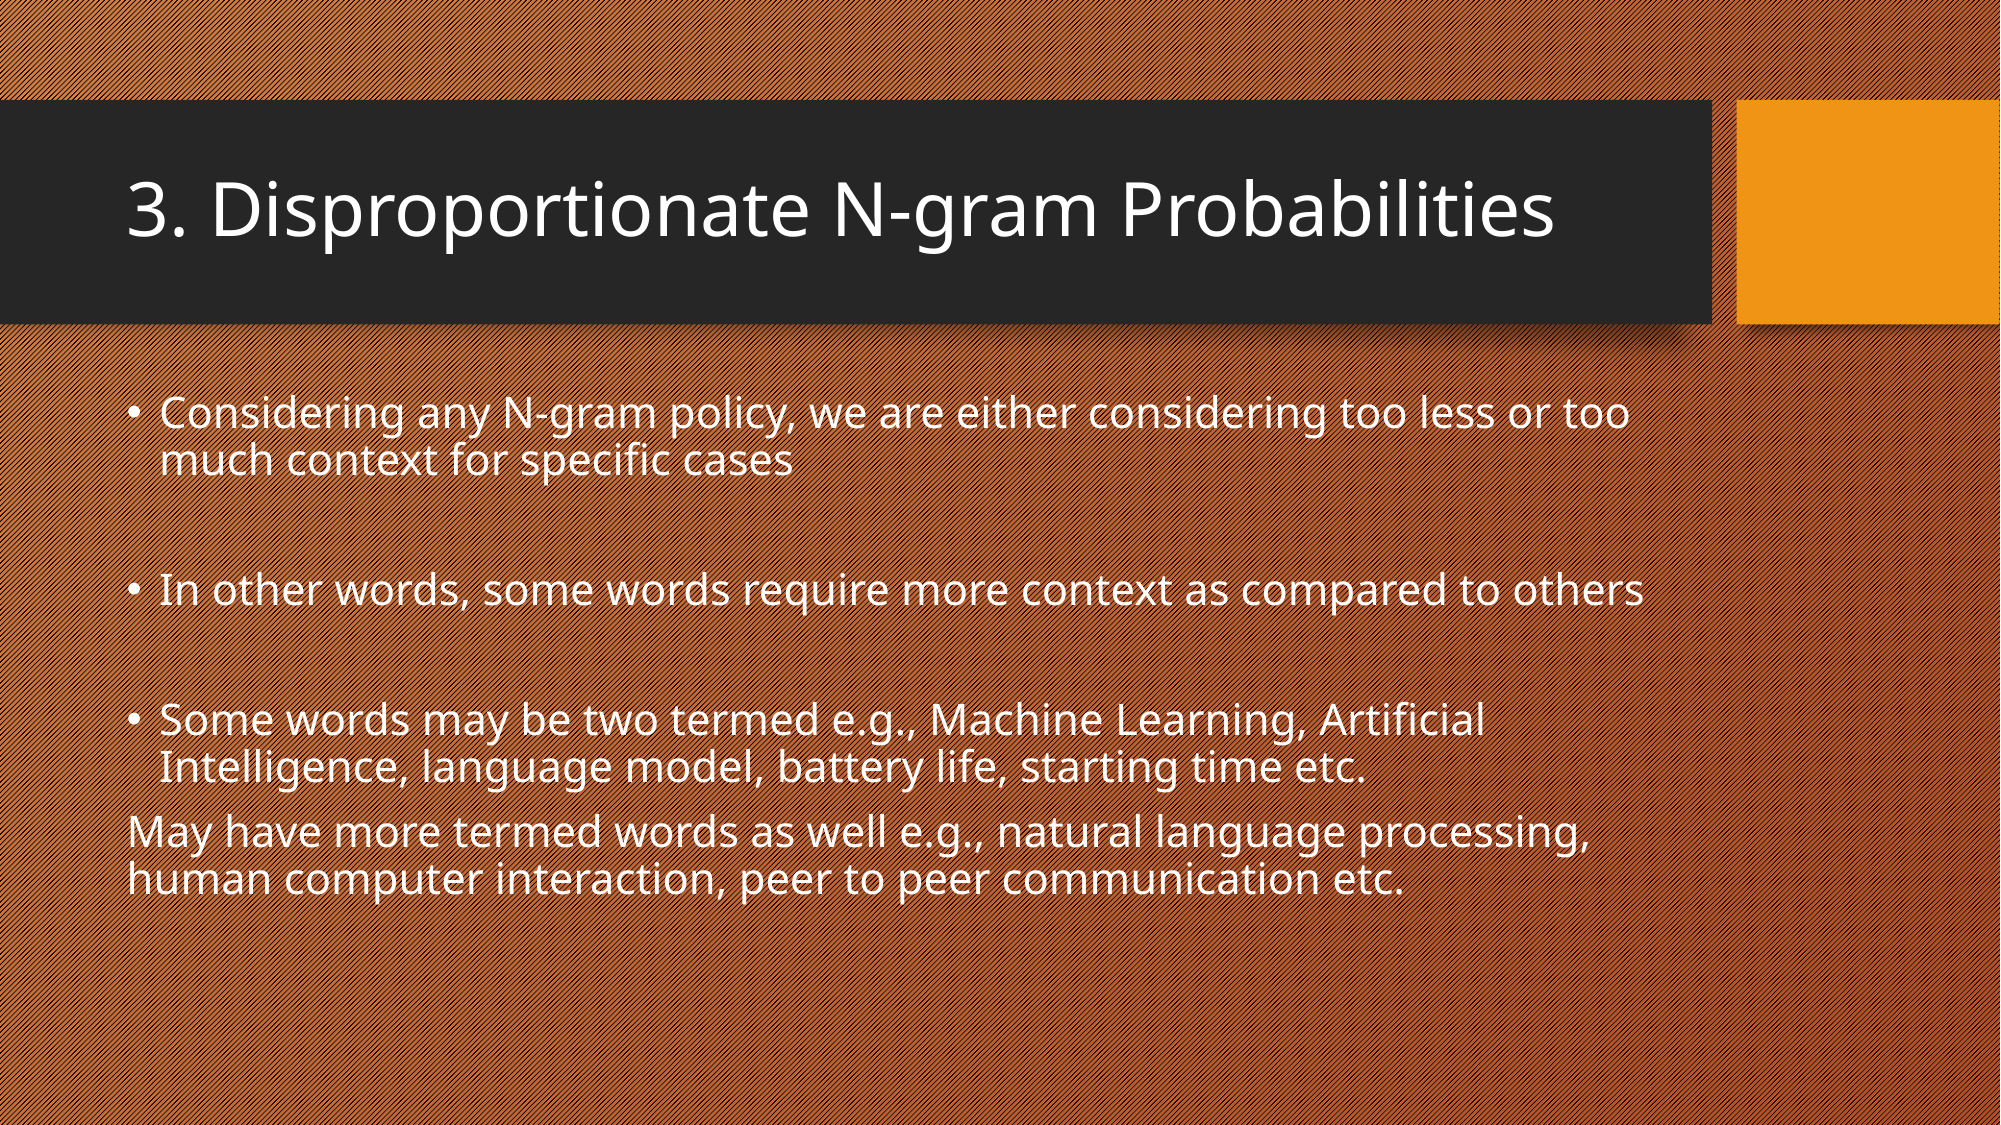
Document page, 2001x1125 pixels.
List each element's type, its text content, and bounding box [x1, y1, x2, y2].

list Considering any N-gram policy, we are either considering too less or too much context for specific cases In other words, some words require more context as compared to others Some words may be two termed e.g., Machine Learning, Artificial Intelligence, language model, battery life, starting time etc. May have more termed words as well e.g., natural language processing, human computer interaction, peer to peer communication etc. [111, 383, 1689, 974]
title 3. Disproportionate N-gram Probabilities [111, 123, 1689, 301]
picture [0, 0, 2000, 1125]
